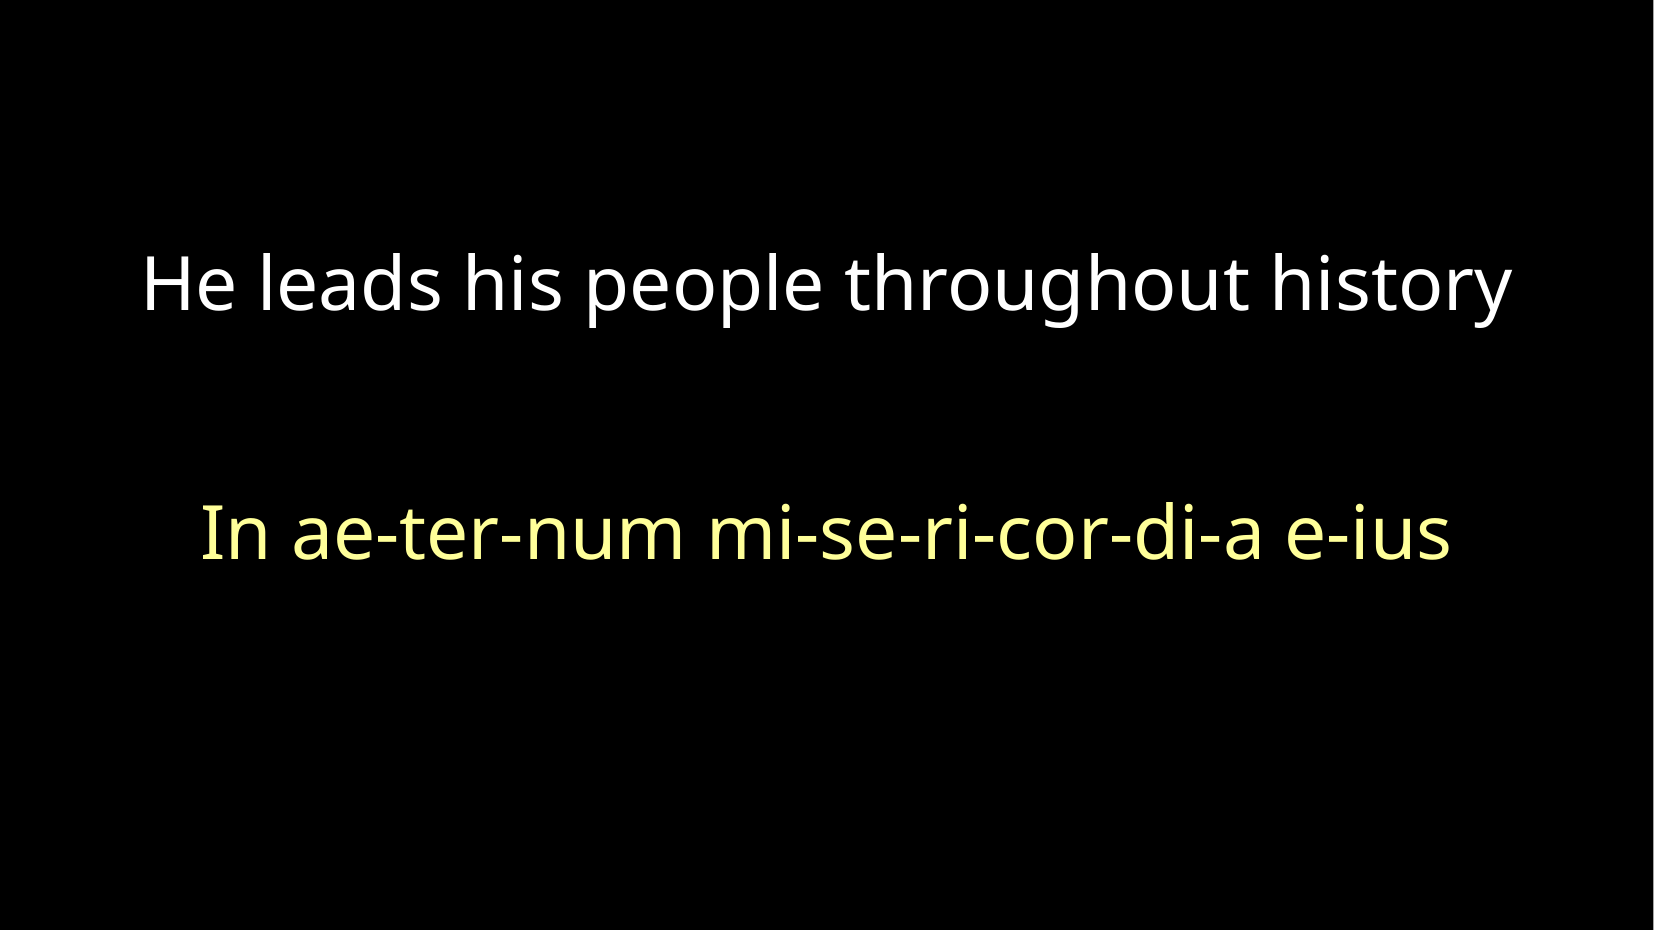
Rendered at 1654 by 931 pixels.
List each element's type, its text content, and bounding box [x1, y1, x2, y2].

list He leads his people throughout history In ae-ter-num mi-se-ri-cor-di-a e-ius [0, 230, 1654, 922]
